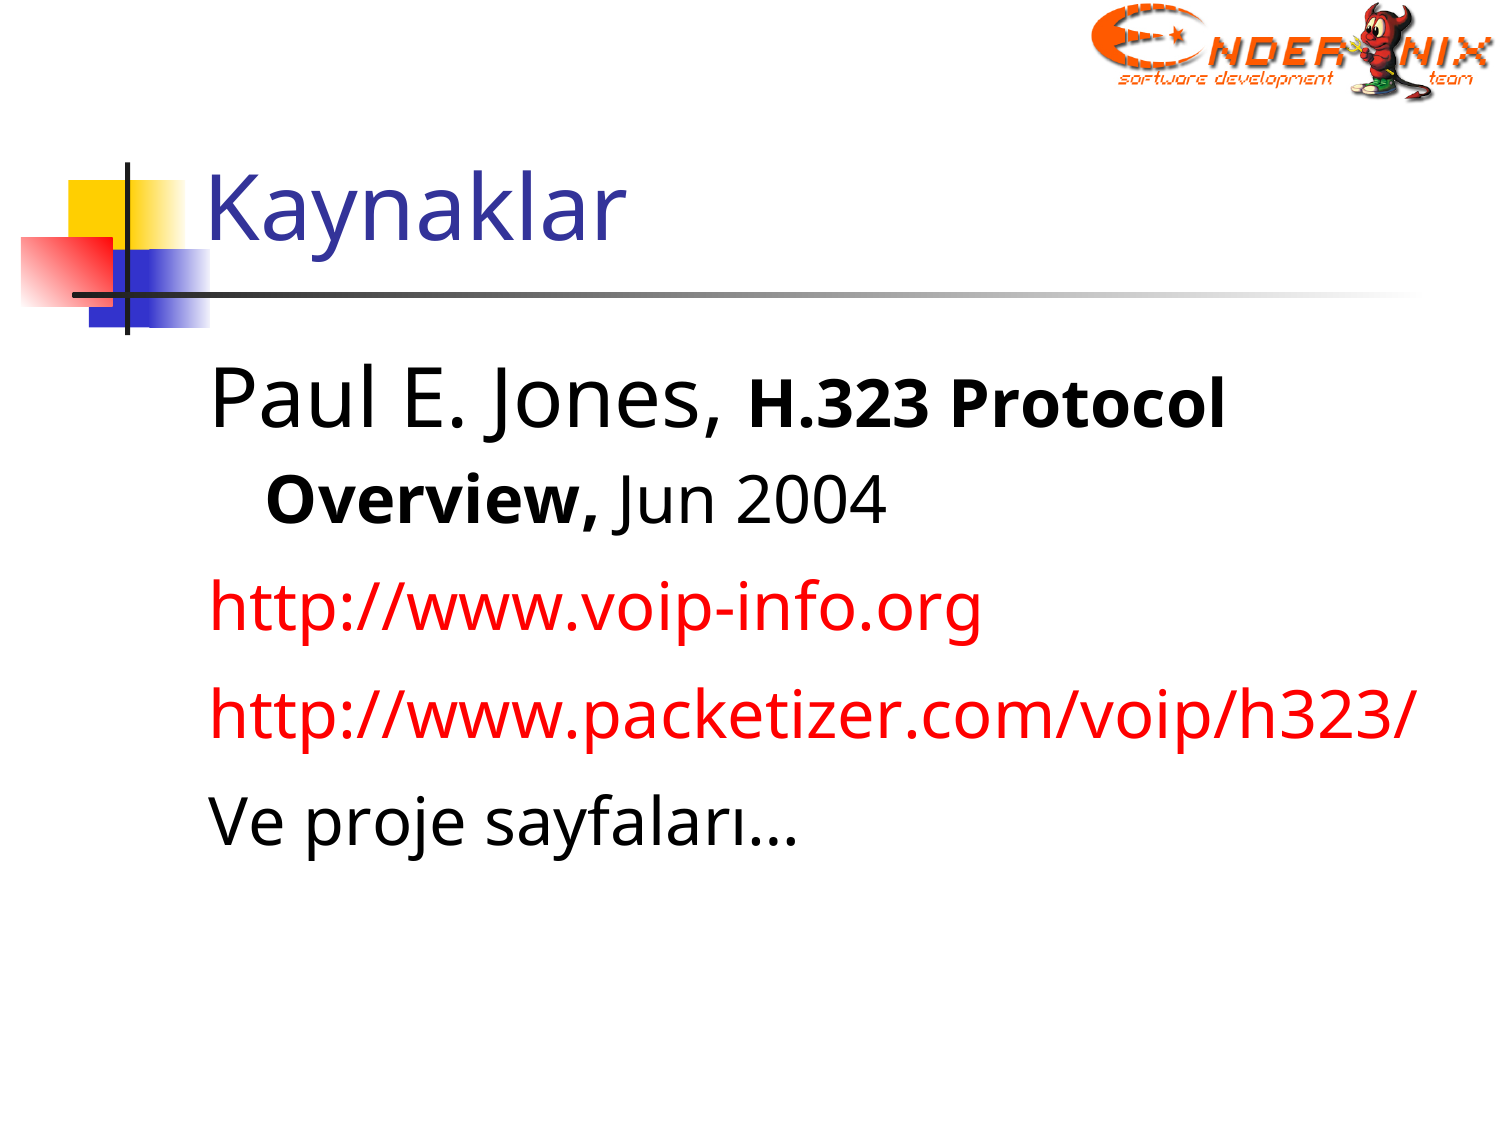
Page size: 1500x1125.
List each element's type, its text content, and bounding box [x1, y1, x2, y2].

list Paul E. Jones, H.323 Protocol Overview, Jun 2004 http://www.voip-info.org http://www.packetizer.com/voip/h323/ Ve proje sayfaları… [193, 331, 1469, 1007]
title Kaynaklar [188, 35, 1468, 276]
picture [1069, 0, 1500, 105]
